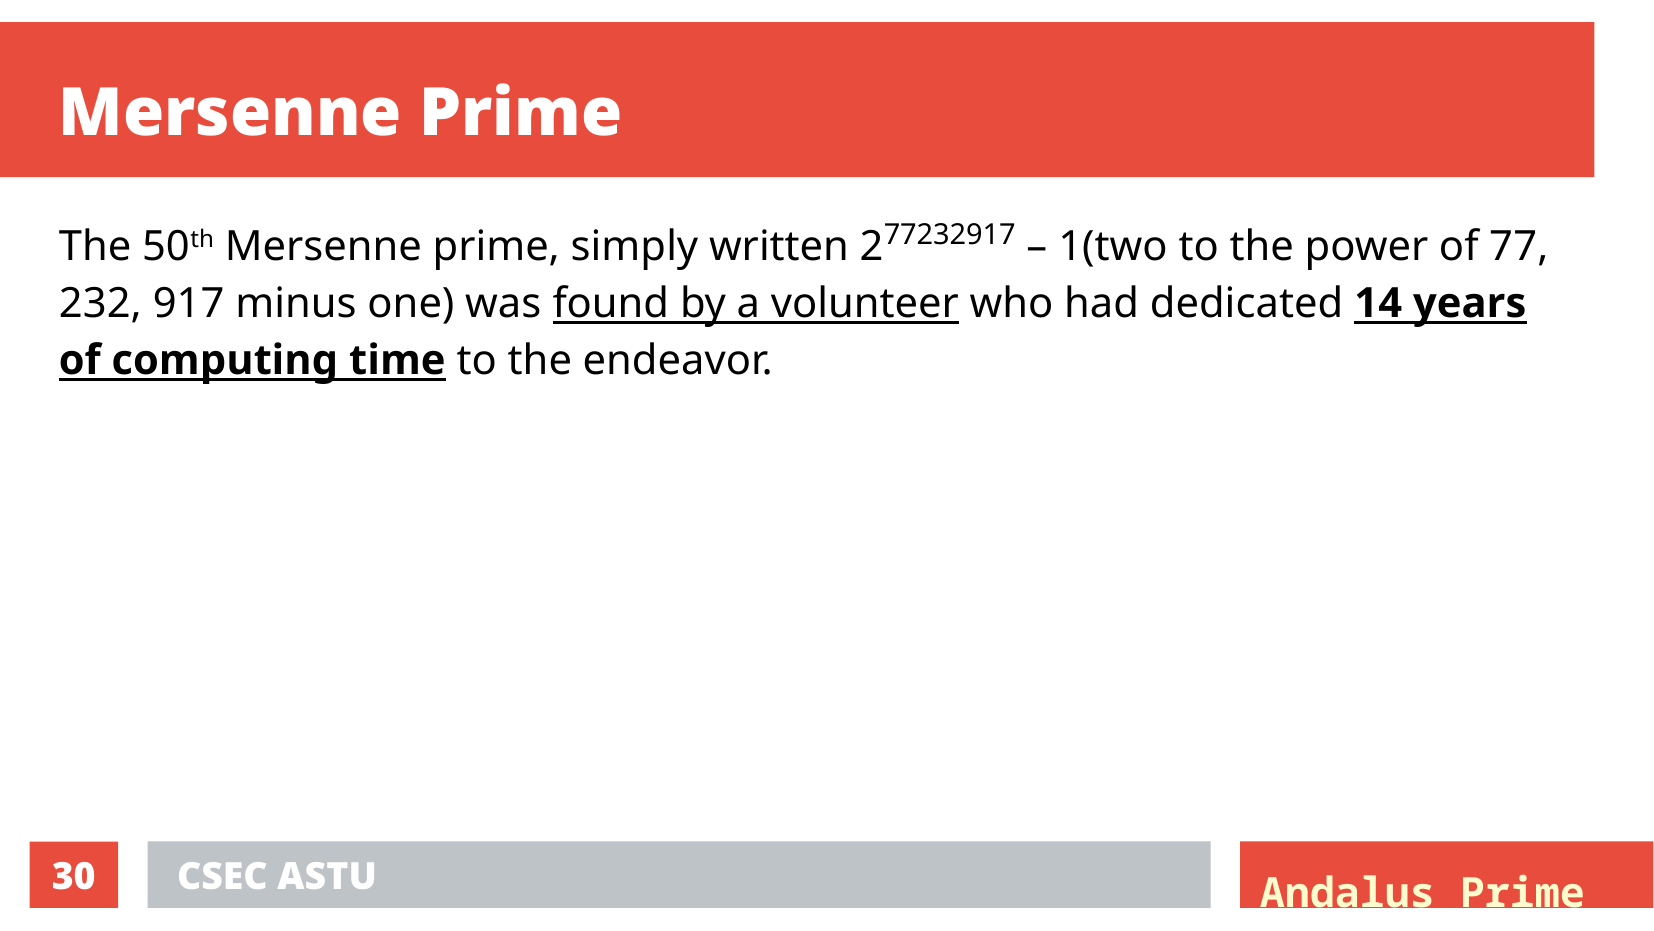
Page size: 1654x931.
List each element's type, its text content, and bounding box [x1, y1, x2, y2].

text_box Andalus Prime [1245, 855, 1636, 912]
title Mersenne Prime [59, 44, 1595, 156]
list The 50th Mersenne prime, simply written 277232917 – 1(two to the power of 77, 232, 917 minus one) was found by a volunteer who had dedicated 14 years of computing time to the endeavor. [59, 213, 1565, 820]
